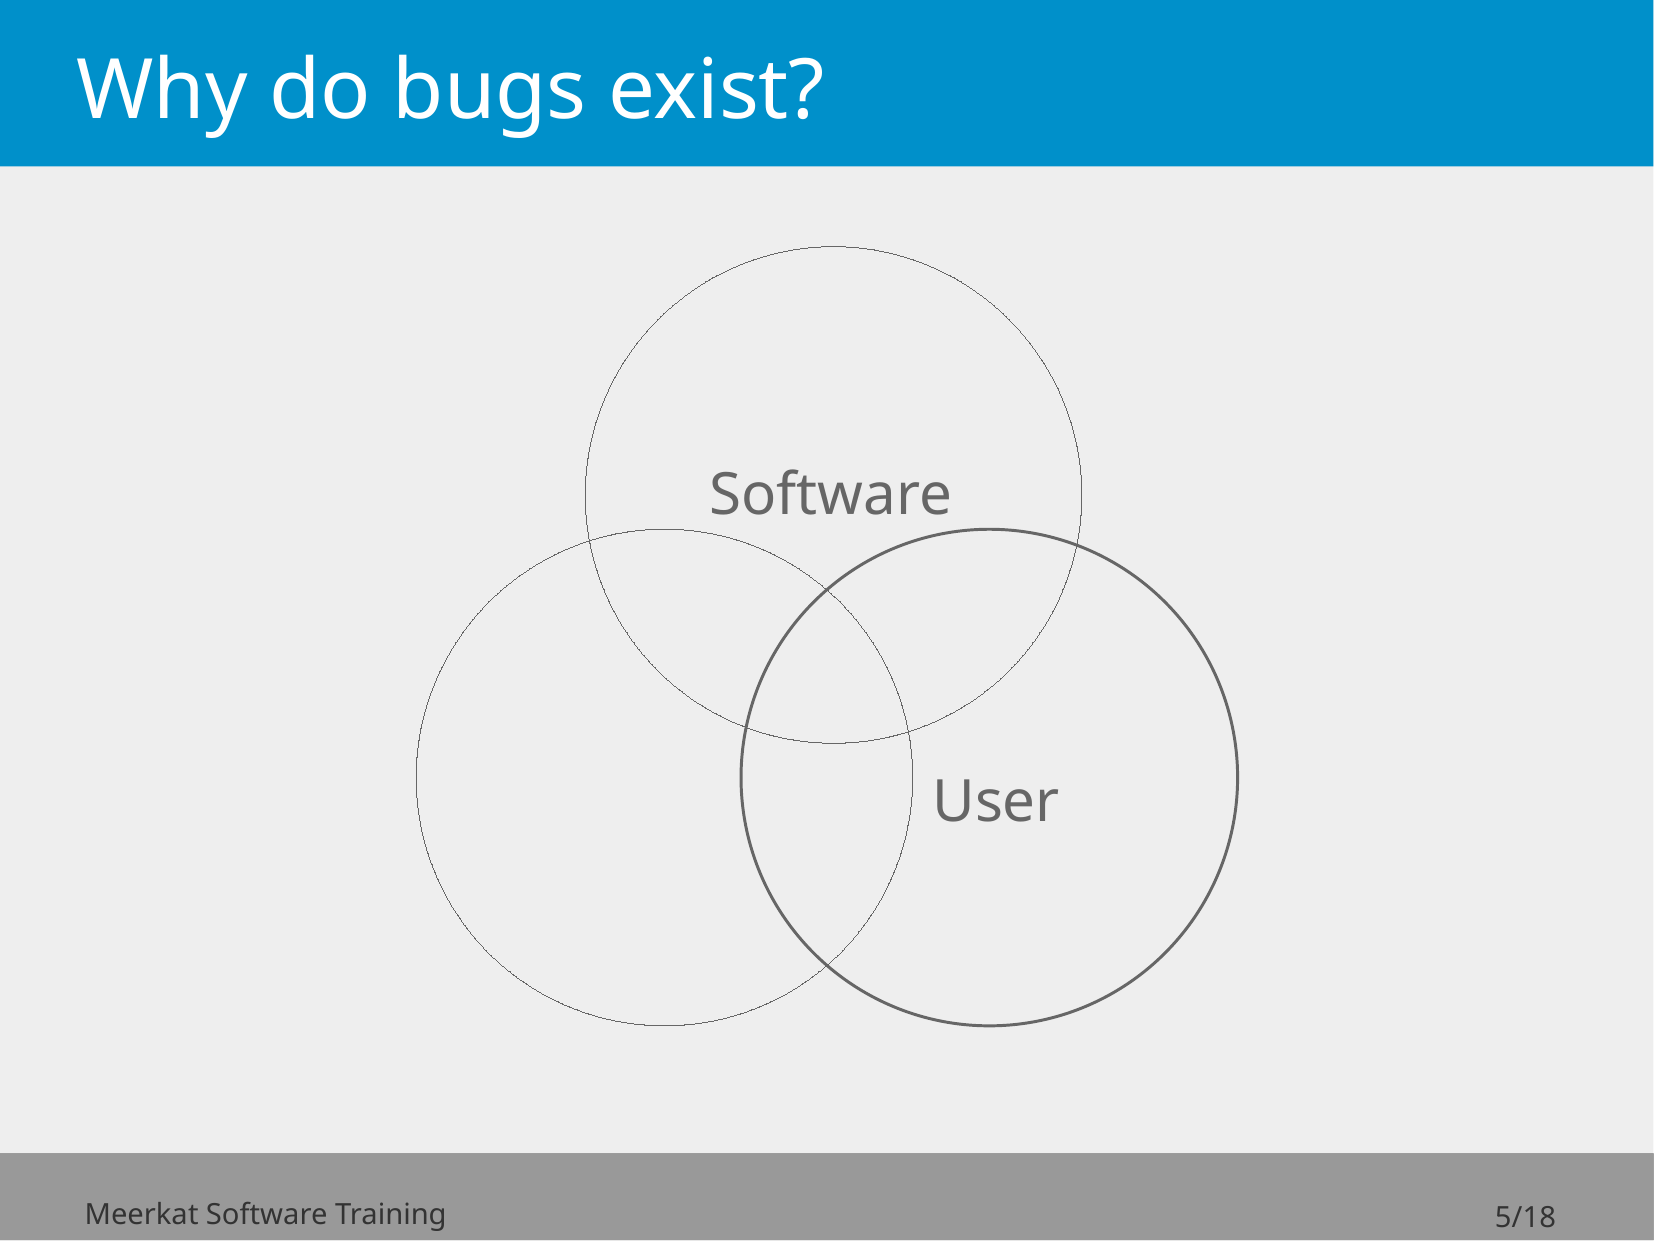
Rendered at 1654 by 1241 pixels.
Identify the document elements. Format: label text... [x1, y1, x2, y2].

text_box User [758, 752, 1234, 826]
text_box Software [593, 445, 1069, 519]
text_box Why do bugs exist? [61, 28, 1566, 210]
